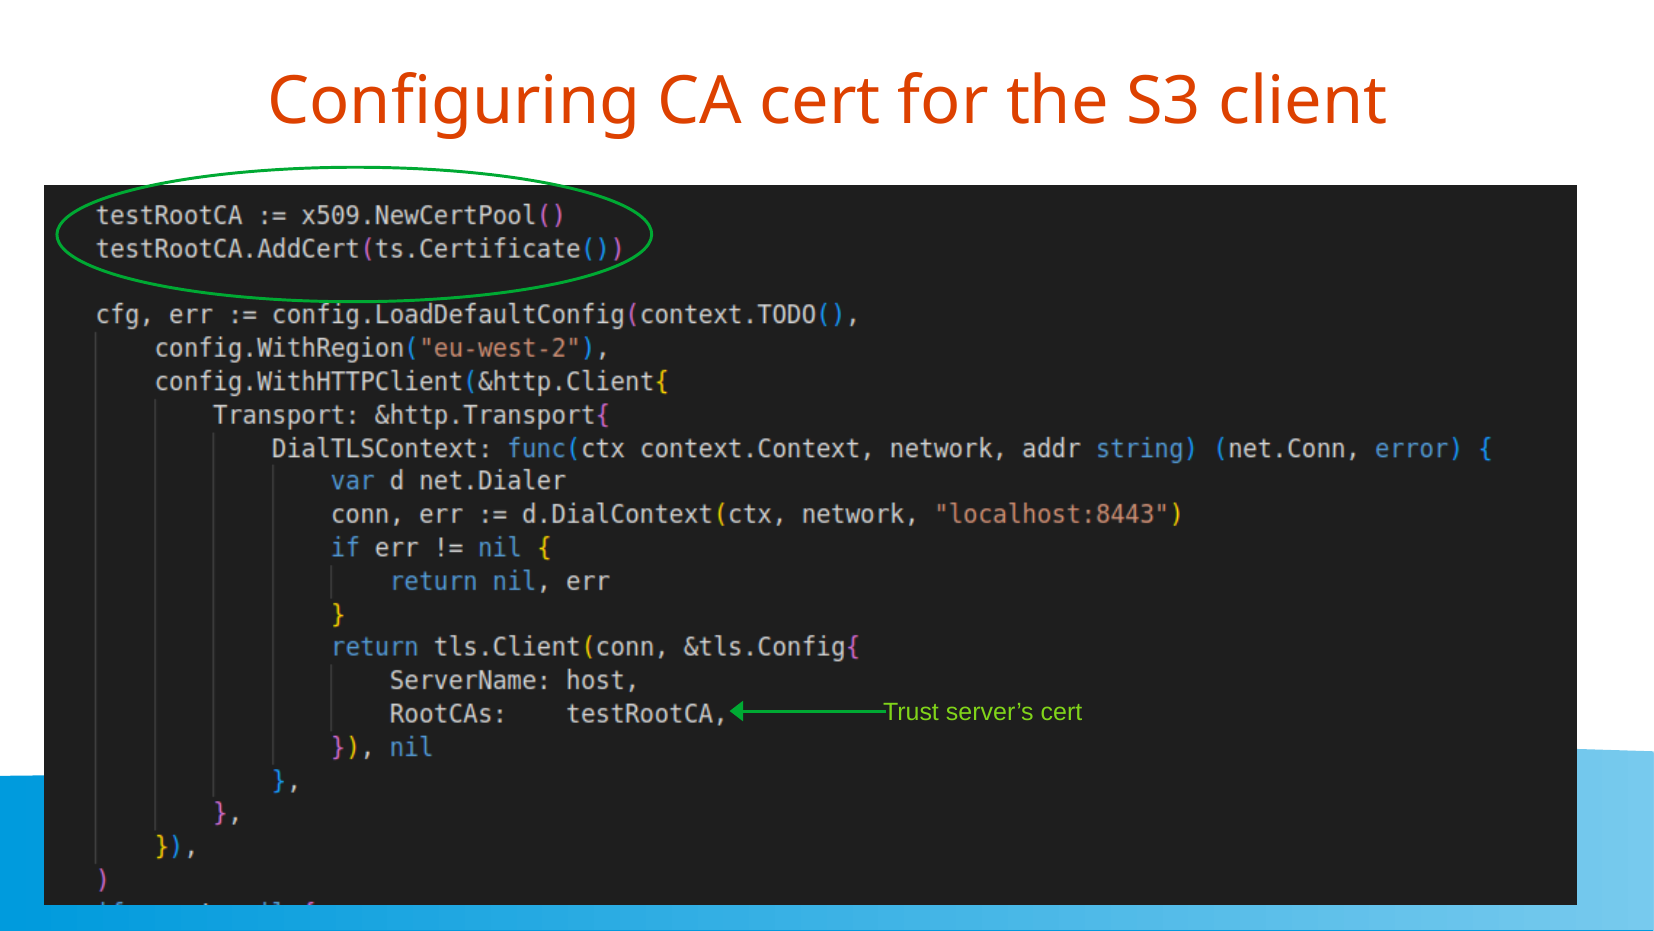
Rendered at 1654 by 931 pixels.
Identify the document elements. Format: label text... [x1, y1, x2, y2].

picture [44, 185, 1577, 905]
title Configuring CA cert for the S3 client [89, 9, 1567, 185]
text_box [56, 167, 652, 302]
text_box Trust server’s cert [868, 690, 1142, 742]
